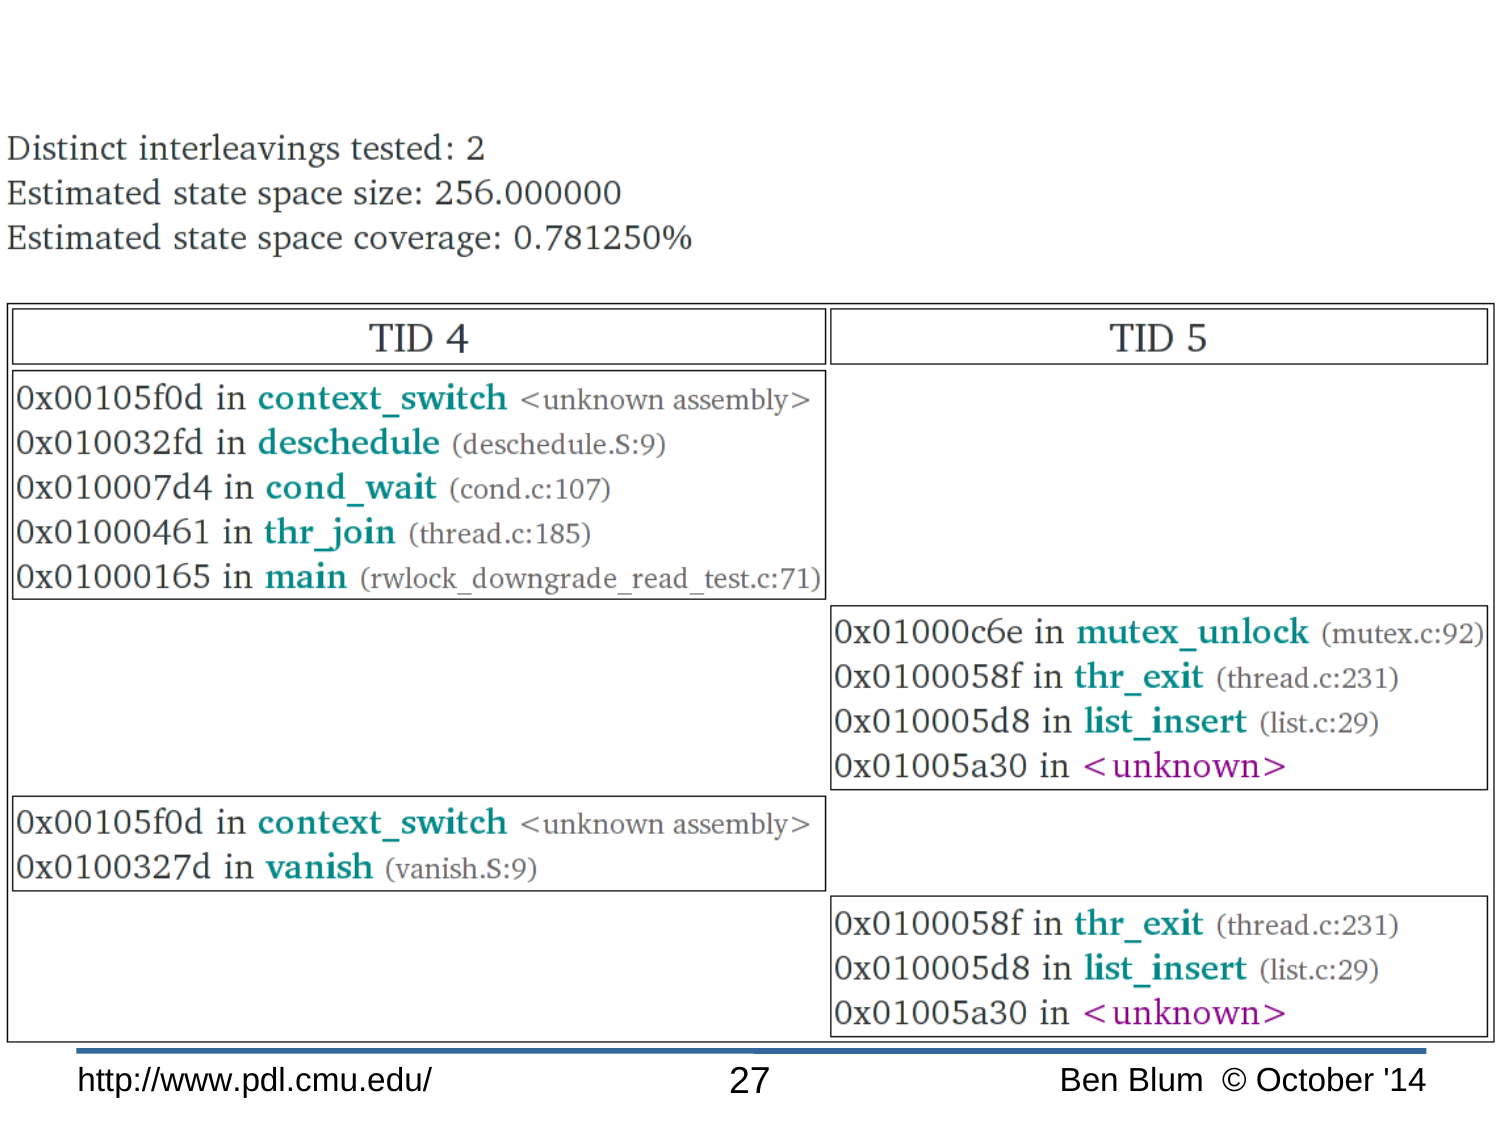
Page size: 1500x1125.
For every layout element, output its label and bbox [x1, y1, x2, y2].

picture [3, 131, 1500, 1048]
